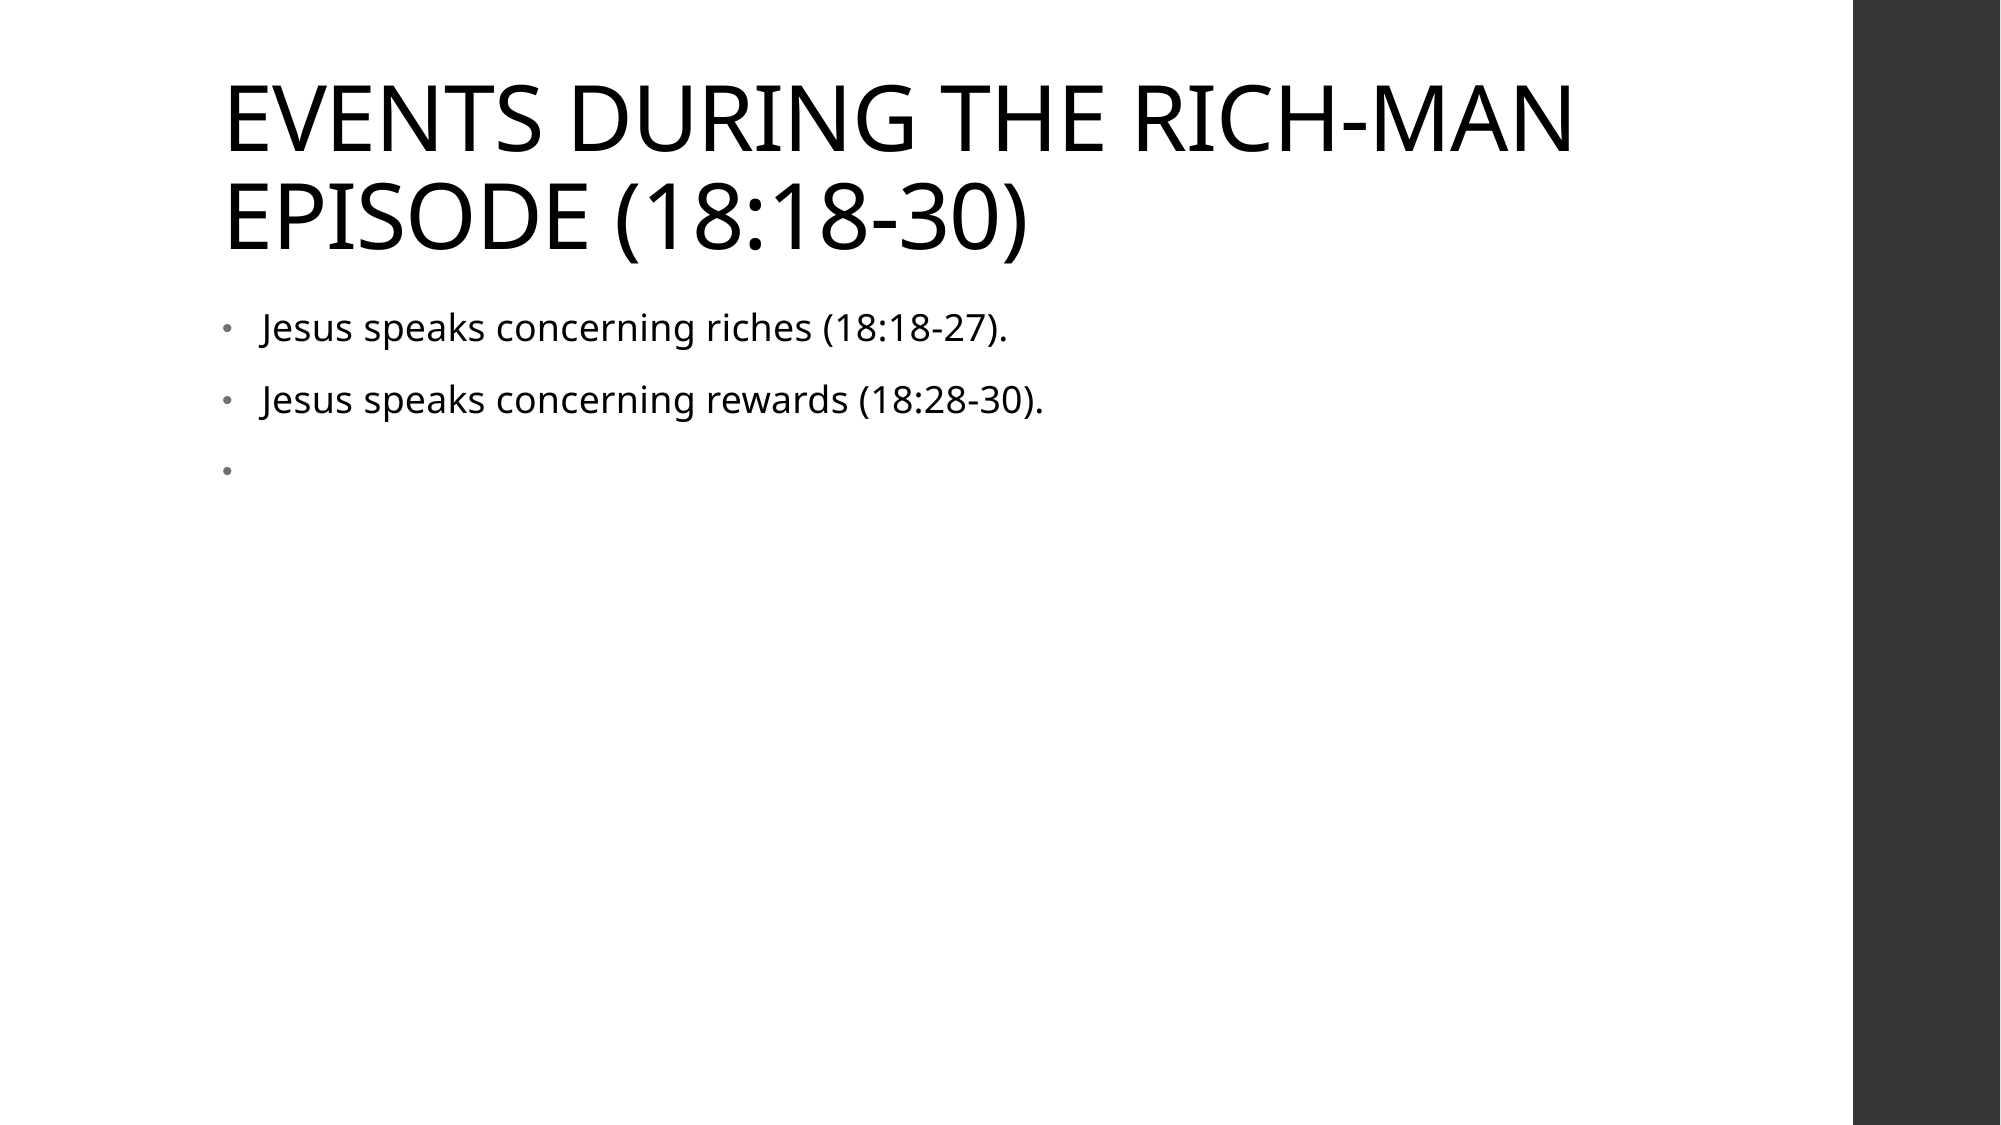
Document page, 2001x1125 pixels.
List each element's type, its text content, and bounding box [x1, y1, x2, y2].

list Jesus speaks concerning riches (18:18-27). Jesus speaks concerning rewards (18:28-30). [206, 299, 1617, 1014]
title EVENTS DURING THE RICH-MAN EPISODE (18:18-30) [206, 60, 1797, 278]
